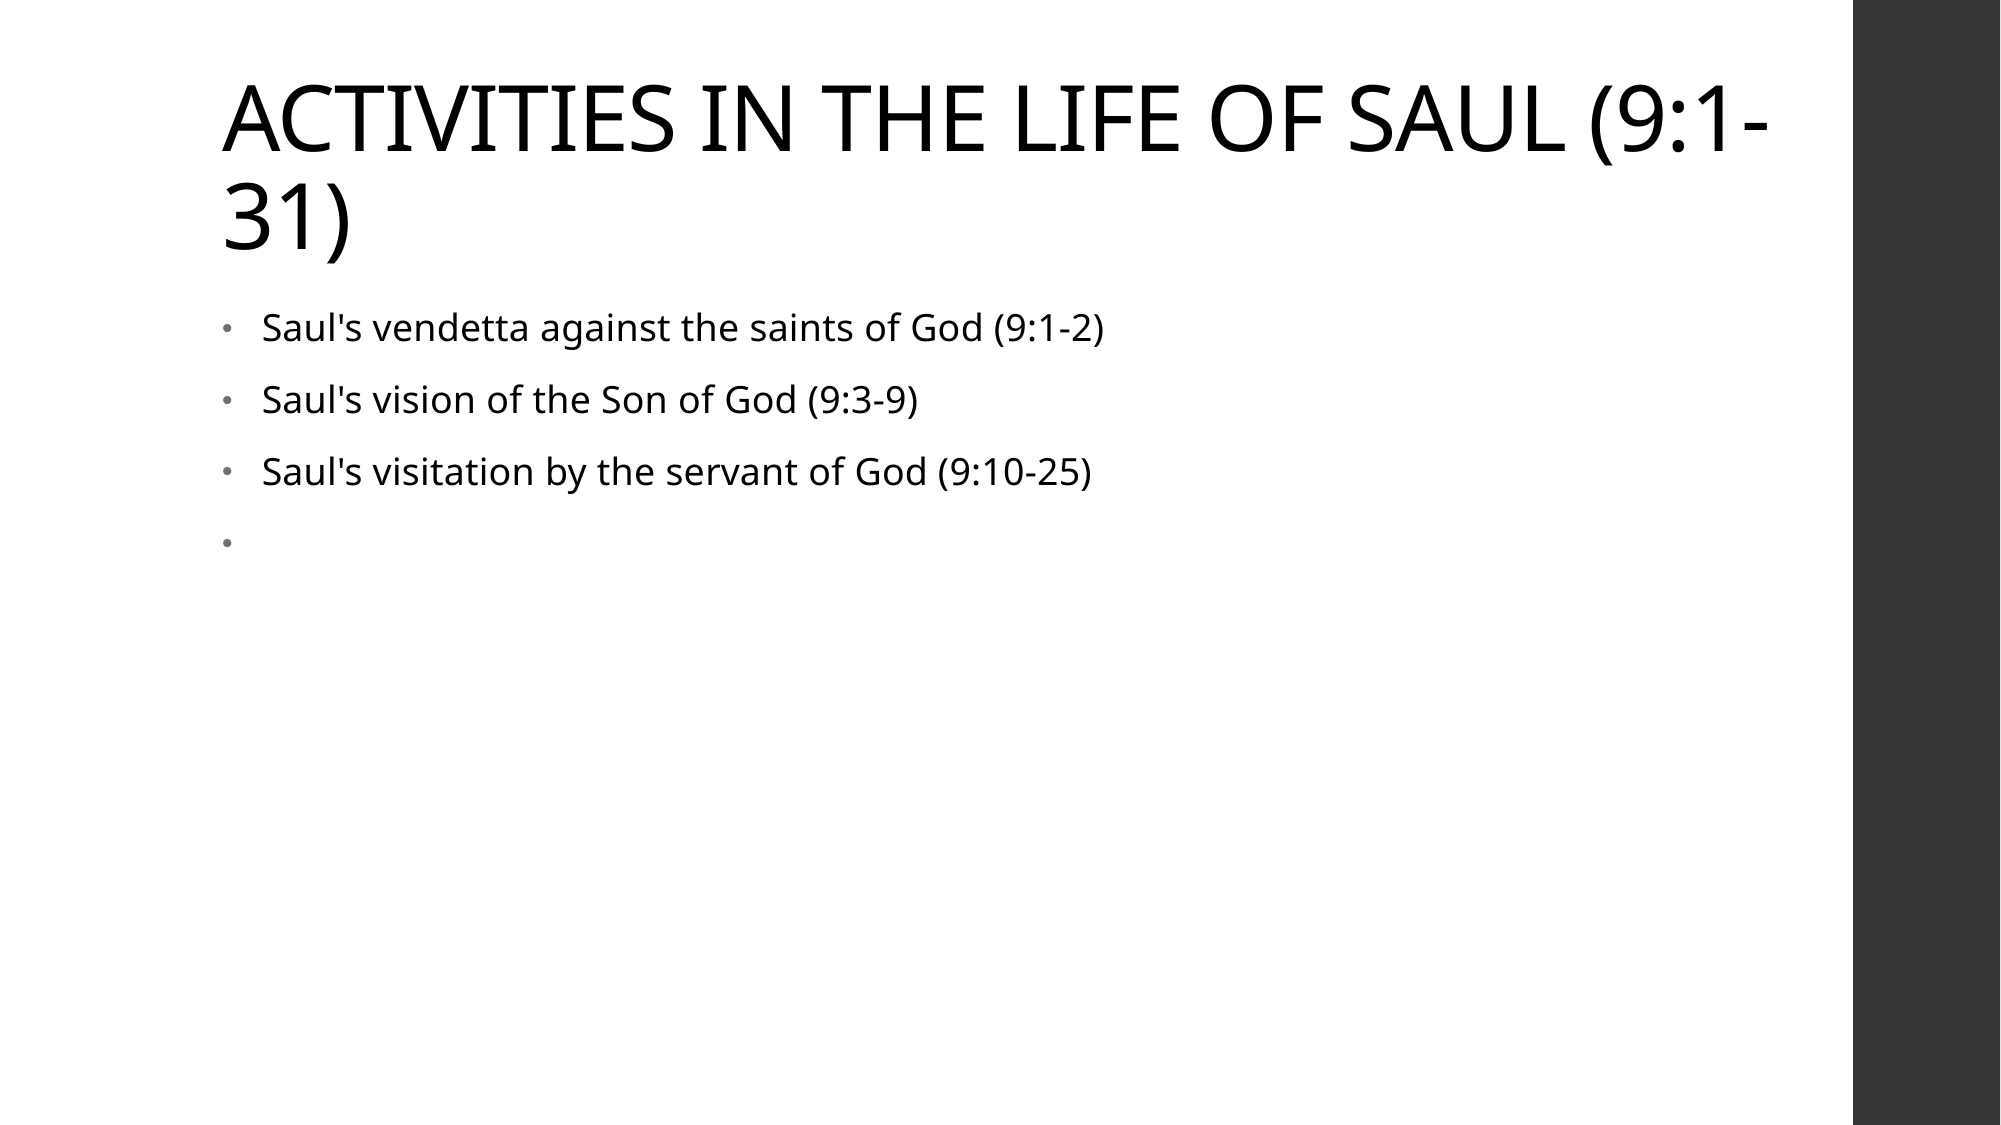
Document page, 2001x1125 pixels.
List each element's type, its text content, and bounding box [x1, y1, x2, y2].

title ACTIVITIES IN THE LIFE OF SAUL (9:1-31) [206, 60, 1797, 278]
list Saul's vendetta against the saints of God (9:1-2) Saul's vision of the Son of God (9:3-9) Saul's visitation by the servant of God (9:10-25) [206, 299, 1617, 1014]
